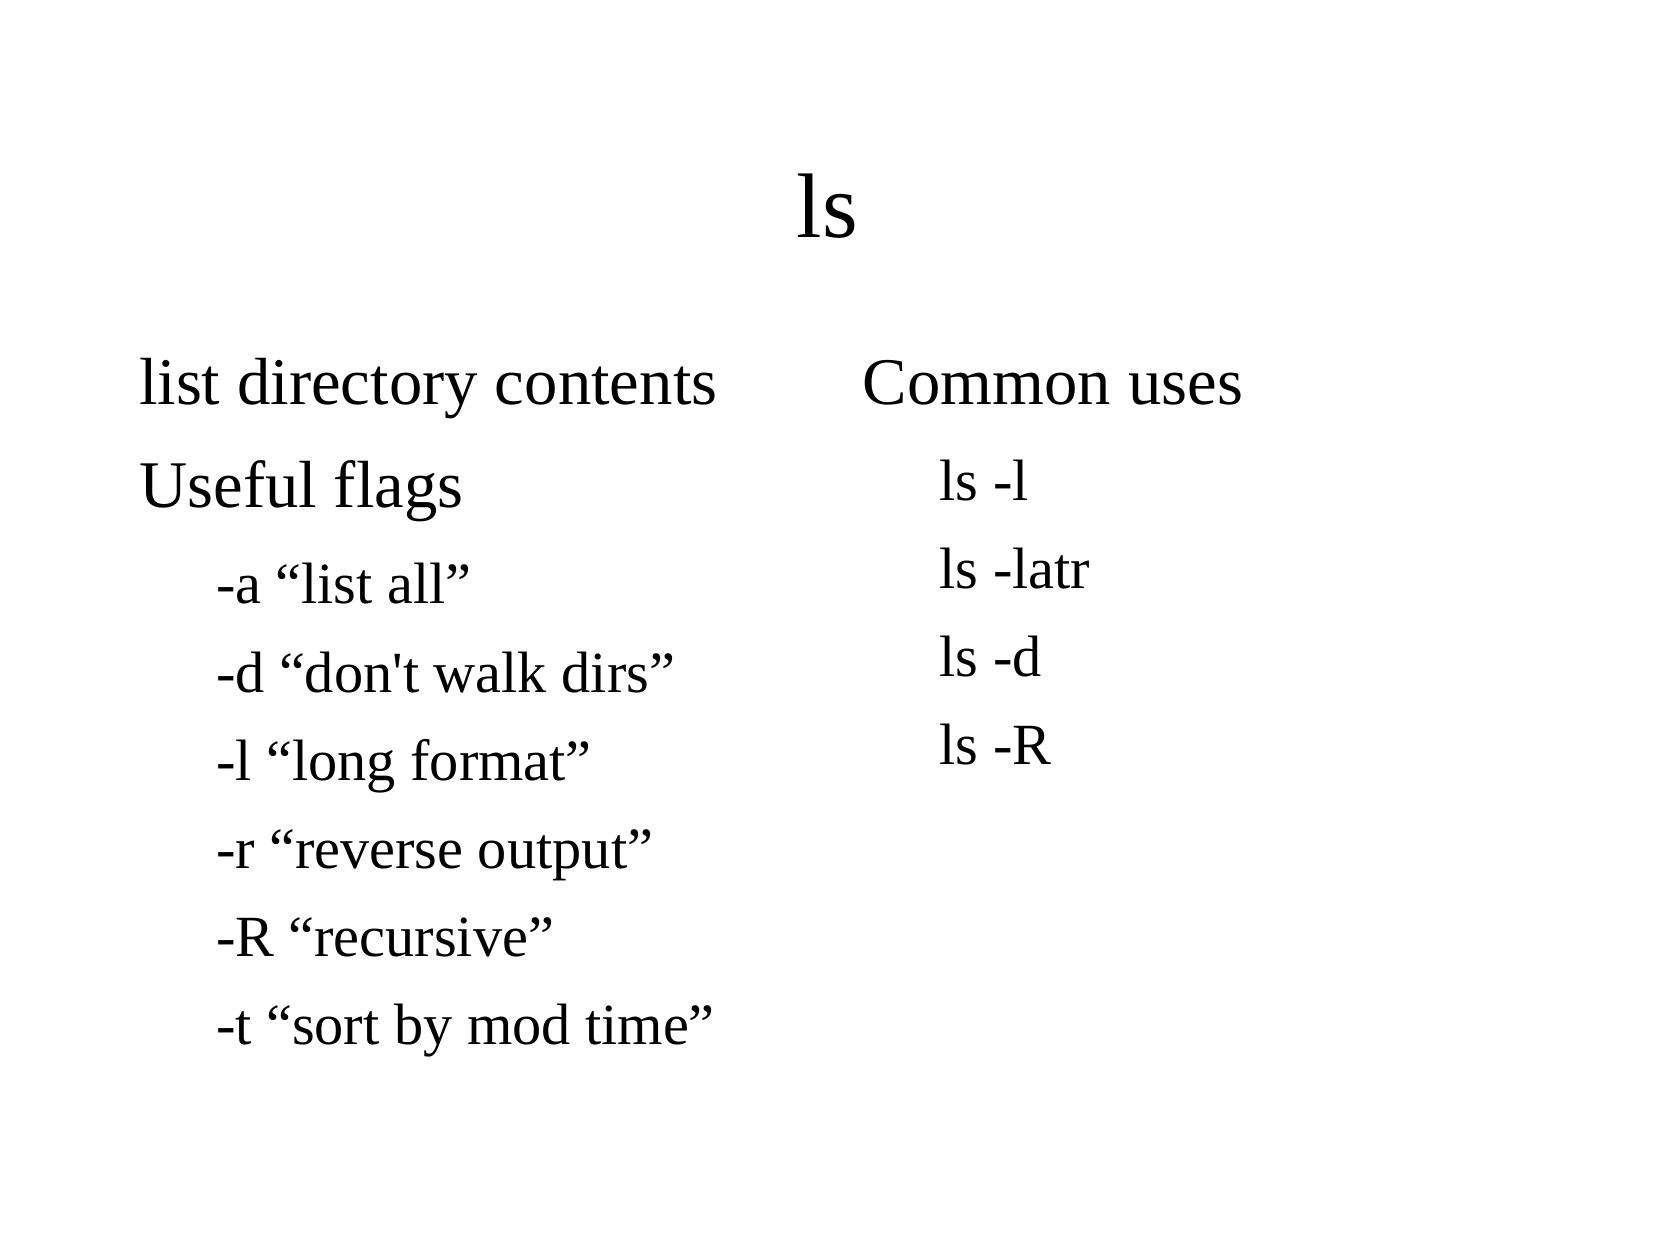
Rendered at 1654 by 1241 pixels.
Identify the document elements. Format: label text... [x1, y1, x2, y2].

title ls [121, 102, 1534, 311]
list Common uses ls -l ls -latr ls -d ls -R [844, 344, 1534, 1127]
list list directory contents Useful flags -a “list all” -d “don't walk dirs” -l “long format” -r “reverse output” -R “recursive” -t “sort by mod time” [121, 344, 811, 1191]
